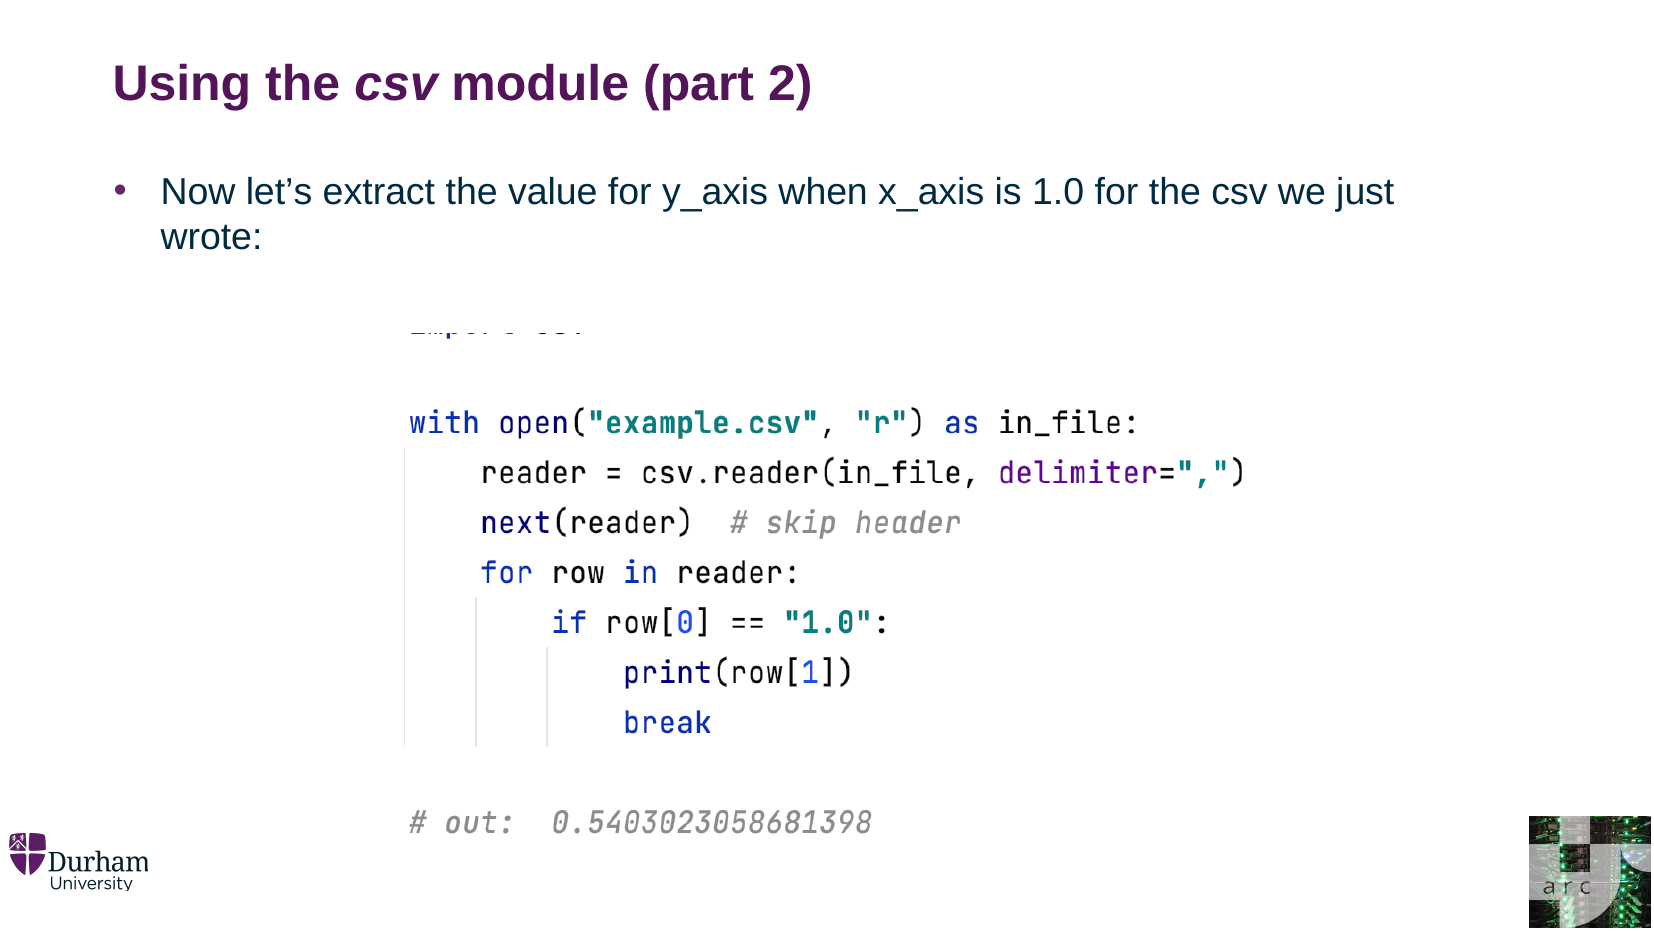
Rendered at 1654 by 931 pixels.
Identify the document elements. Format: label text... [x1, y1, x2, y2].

text_box Using the csv module (part 2) [112, 50, 1542, 206]
picture [396, 333, 1258, 848]
text_box Now let’s extract the value for y_axis when x_axis is 1.0 for the csv we just wrote: [113, 167, 1434, 701]
picture [1529, 816, 1651, 928]
picture [9, 833, 148, 891]
